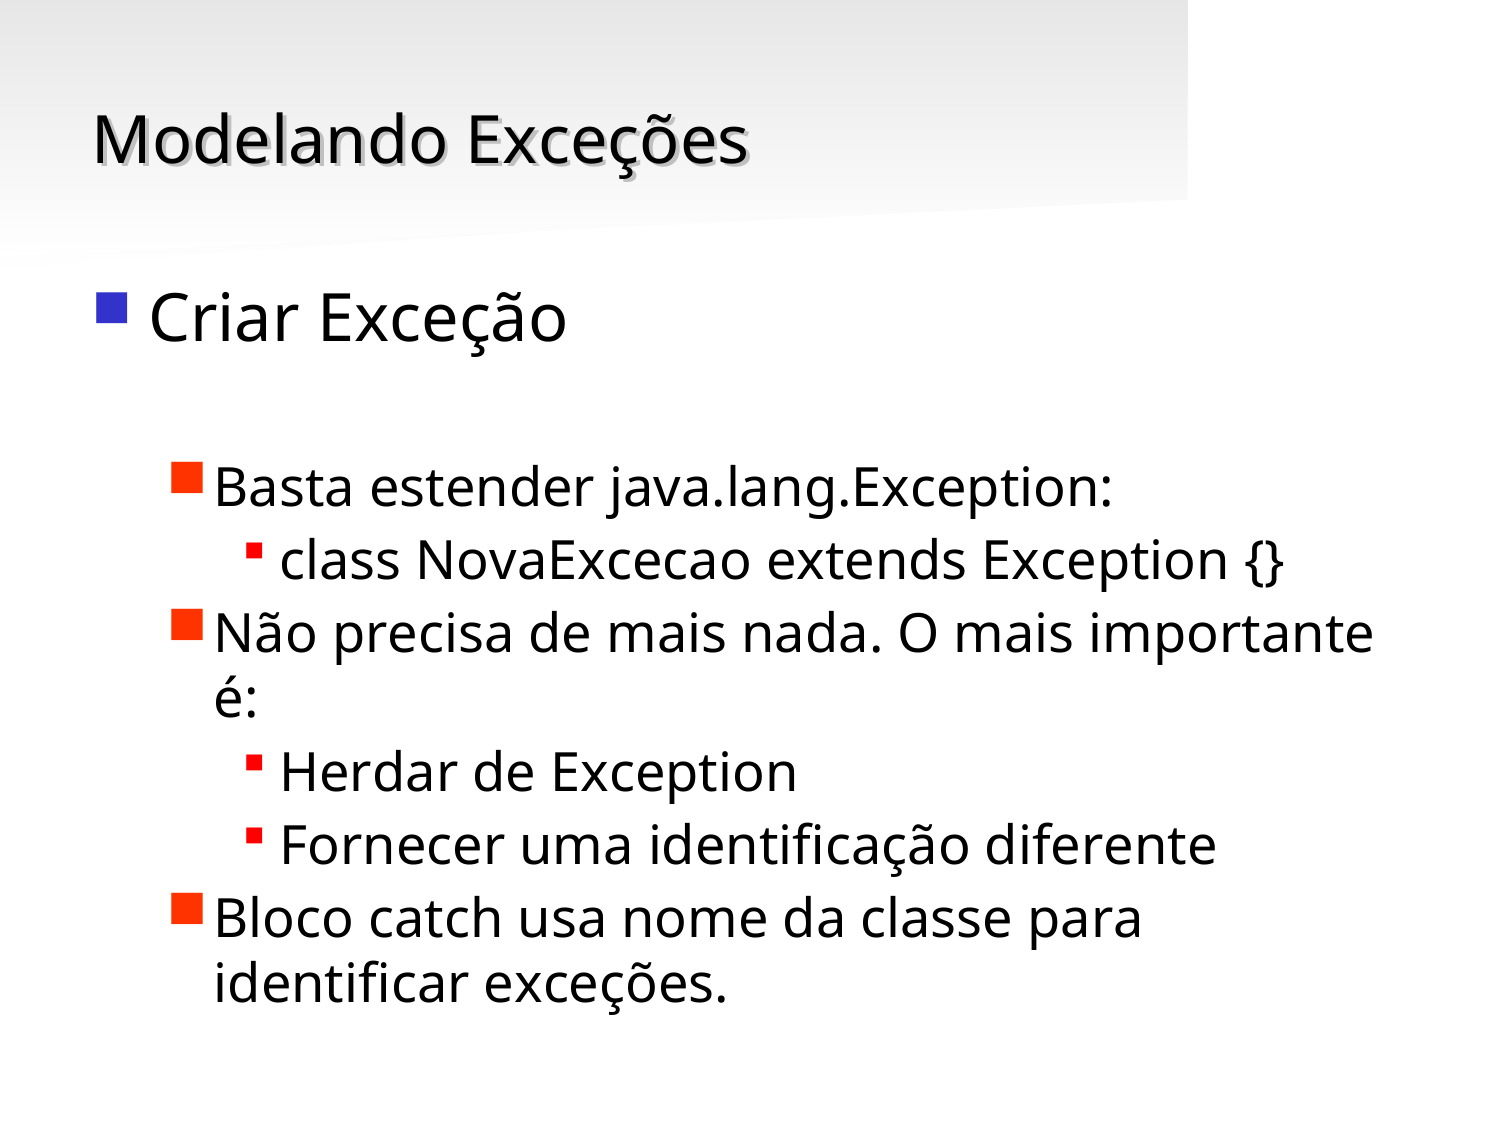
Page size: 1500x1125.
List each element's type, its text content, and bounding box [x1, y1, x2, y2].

list Criar Exceção Basta estender java.lang.Exception: class NovaExcecao extends Exception {} Não precisa de mais nada. O mais importante é: Herdar de Exception Fornecer uma identificação diferente Bloco catch usa nome da classe para identificar exceções. [76, 267, 1427, 1005]
title Modelando Exceções [76, 42, 1427, 231]
